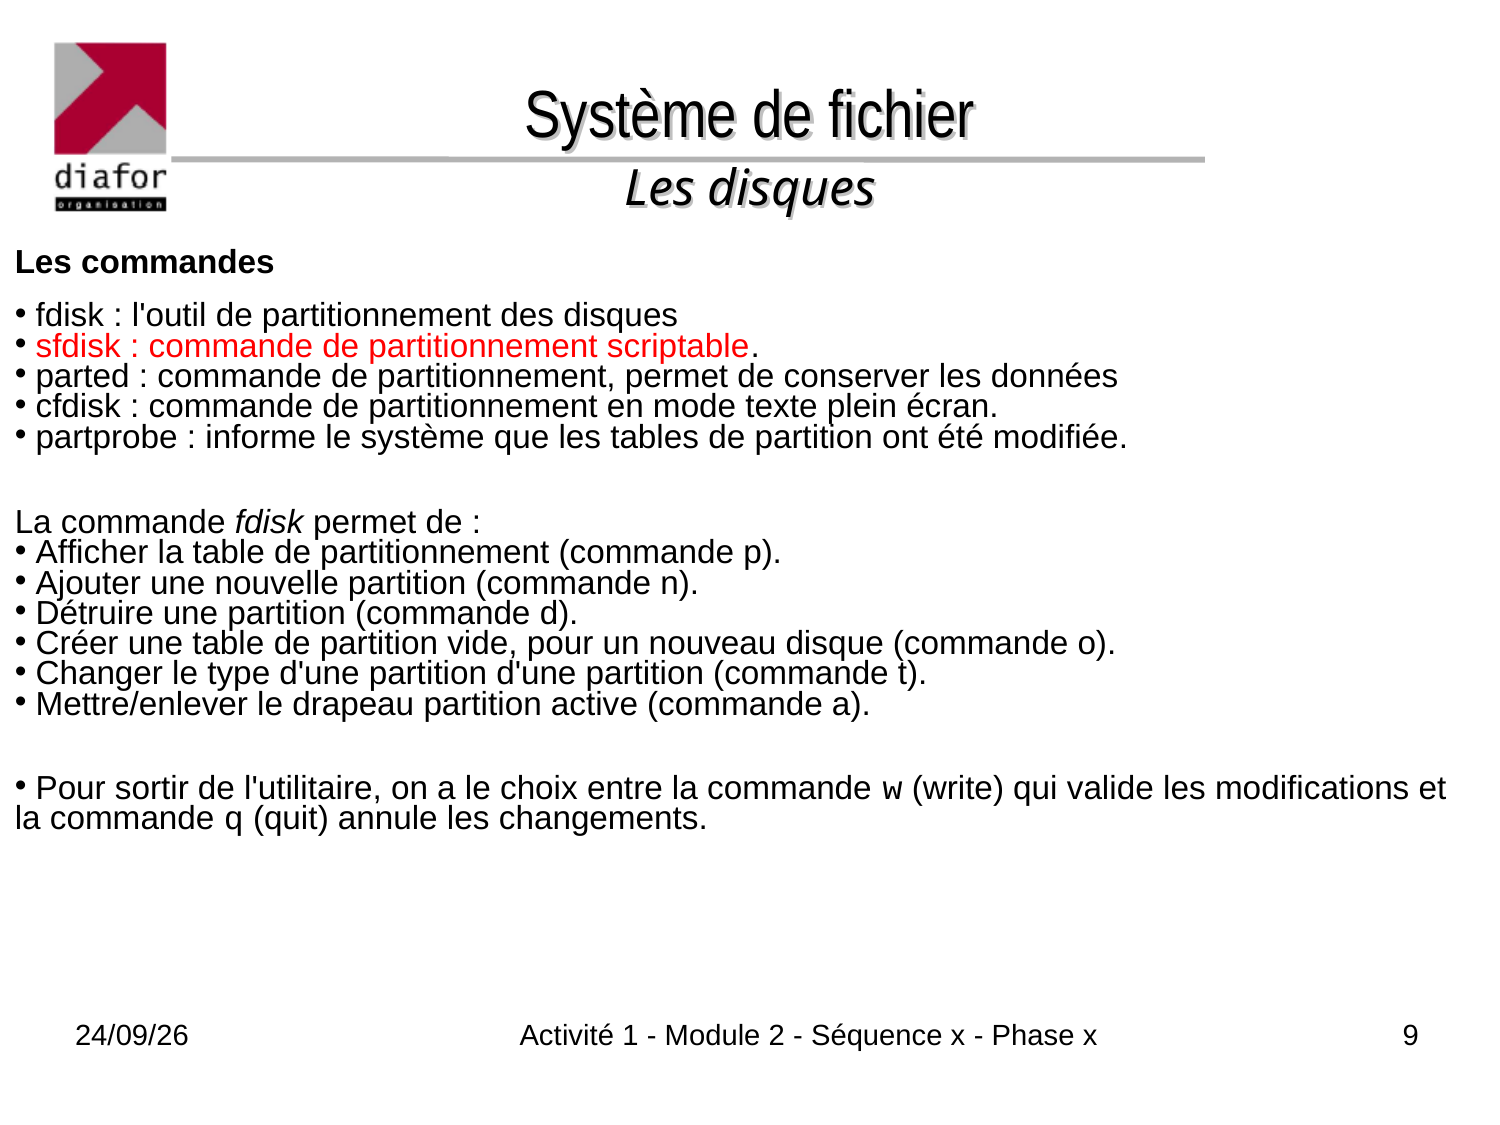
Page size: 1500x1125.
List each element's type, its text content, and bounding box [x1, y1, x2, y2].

title Système de fichier Les disques [75, 45, 1426, 250]
text_box Les commandes [0, 242, 290, 288]
text_box fdisk : l'outil de partitionnement des disques sfdisk : commande de partitionnement scriptable. parted : commande de partitionnement, permet de conserver les données cfdisk : commande de partitionnement en mode texte plein écran. partprobe : informe le système que les tables de partition ont été modifiée. [0, 295, 1145, 462]
text_box La commande fdisk permet de : Afficher la table de partitionnement (commande p). Ajouter une nouvelle partition (commande n). Détruire une partition (commande d). Créer une table de partition vide, pour un nouveau disque (commande o). Changer le type d'une partition d'une partition (commande t). Mettre/enlever le drapeau partition active (commande a). [0, 501, 1134, 729]
picture [53, 42, 168, 213]
text_box Pour sortir de l'utilitaire, on a le choix entre la commande w (write) qui valide les modifications et la commande q (quit) annule les changements. [0, 767, 1500, 844]
